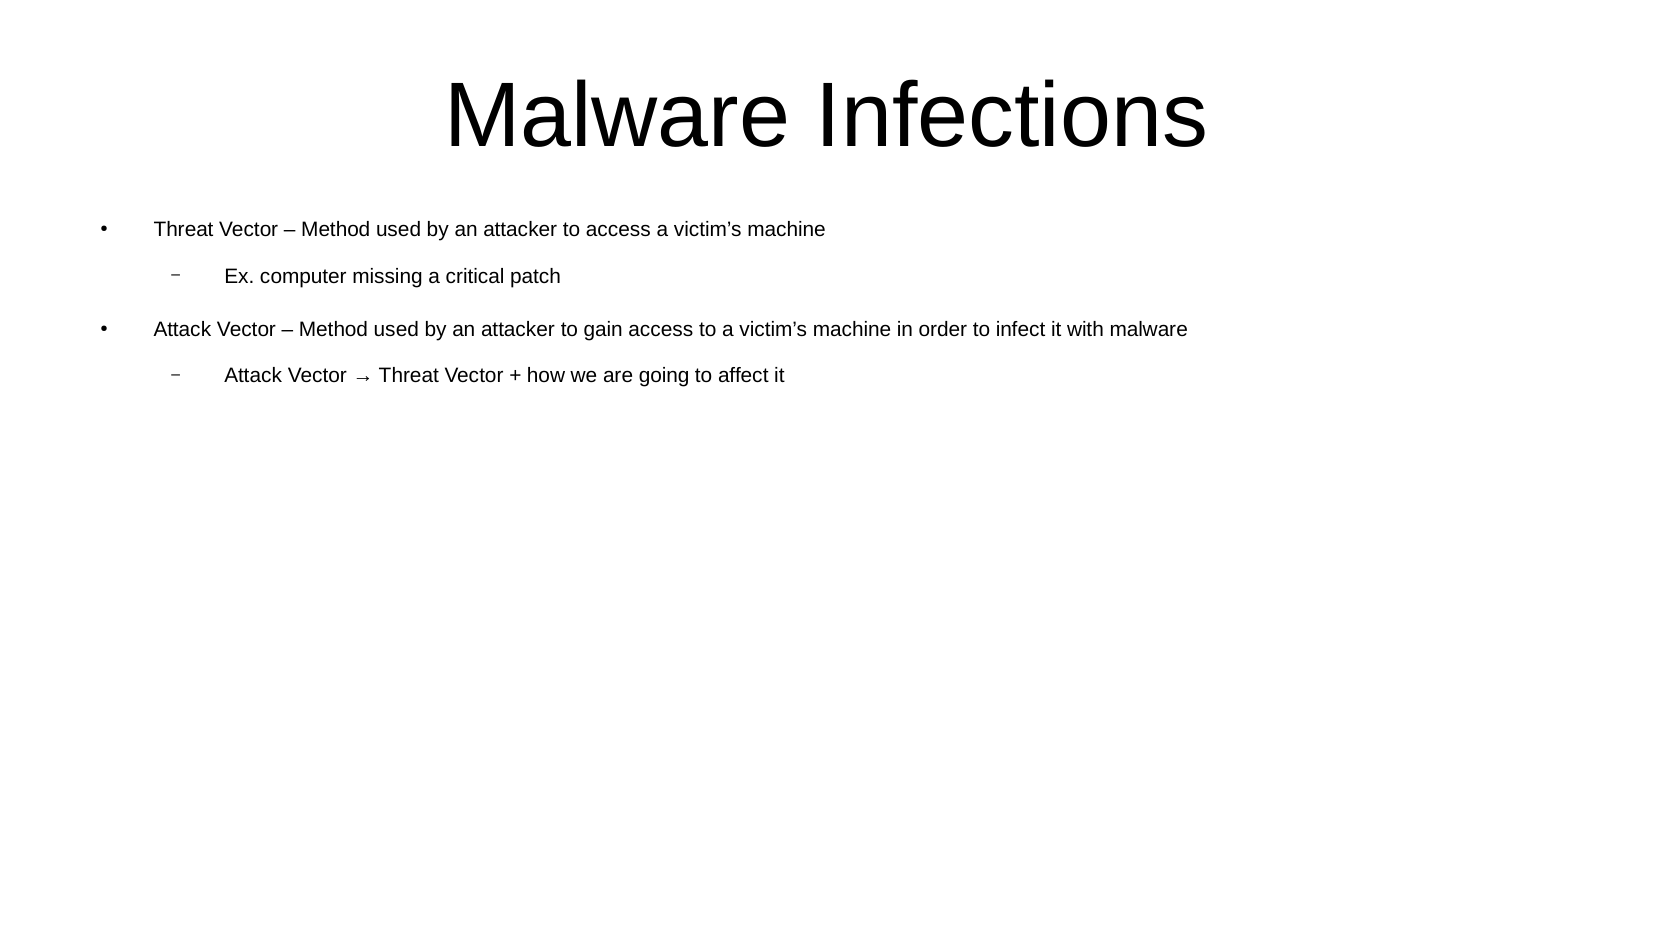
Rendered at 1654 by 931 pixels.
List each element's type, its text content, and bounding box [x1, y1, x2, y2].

title Malware Infections [82, 37, 1571, 193]
list Threat Vector – Method used by an attacker to access a victim’s machine Ex. computer missing a critical patch Attack Vector – Method used by an attacker to gain access to a victim’s machine in order to infect it with malware Attack Vector → Threat Vector + how we are going to affect it [82, 217, 1636, 916]
